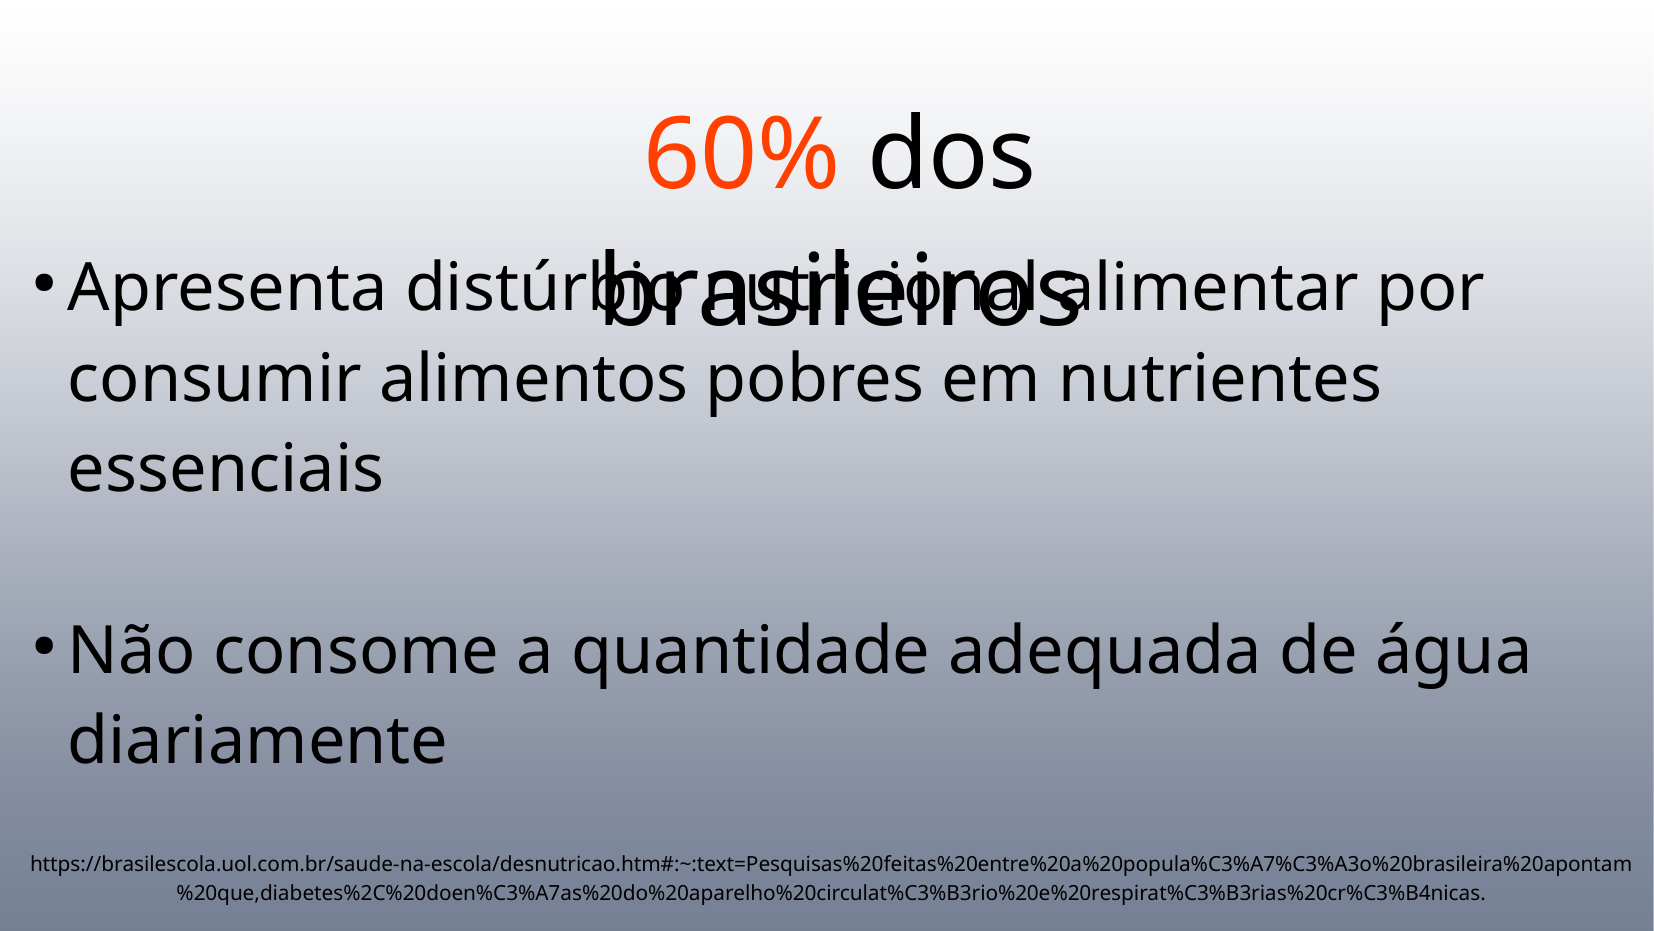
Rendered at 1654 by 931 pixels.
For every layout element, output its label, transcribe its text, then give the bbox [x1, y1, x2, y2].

picture [0, 0, 1654, 931]
text_box Apresenta distúrbio nutricional alimentar por consumir alimentos pobres em nutrientes essenciais Não consome a quantidade adequada de água diariamente [32, 324, 1644, 699]
text_box 60% dos brasileiros [433, 68, 1248, 324]
text_box https://brasilescola.uol.com.br/saude-na-escola/desnutricao.htm#:~:text=Pesquisas%20feitas%20entre%20a%20popula%C3%A7%C3%A3o%20brasileira%20apontam%20que,diabetes%2C%20doen%C3%A7as%20do%20aparelho%20circulat%C3%B3rio%20e%20respirat%C3%B3rias%20cr%C3%B4nicas. [28, 843, 1634, 912]
